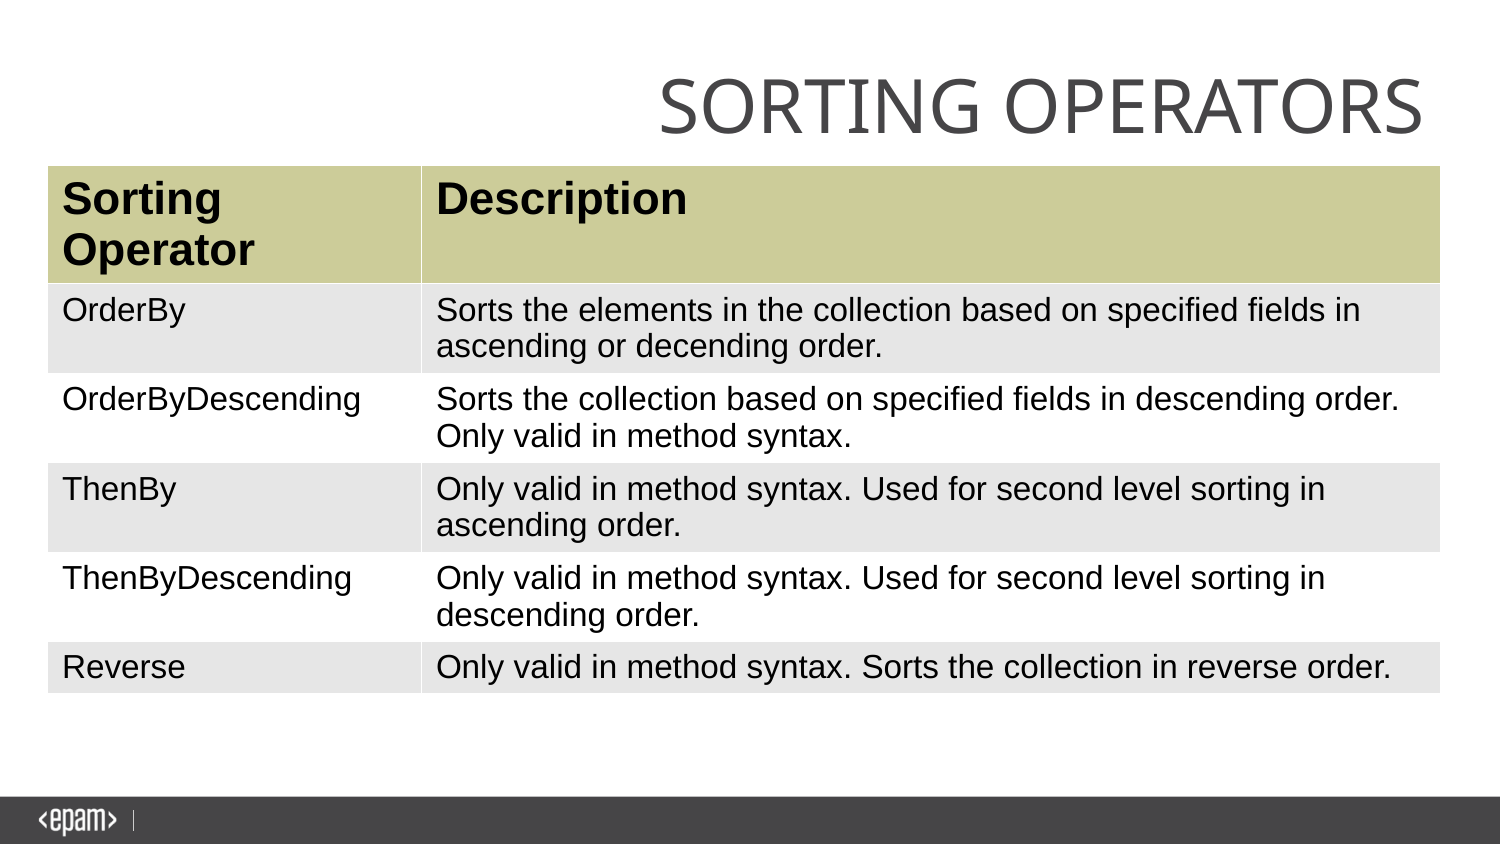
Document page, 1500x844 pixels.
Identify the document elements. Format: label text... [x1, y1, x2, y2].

table_cell Only valid in method syntax. Sorts the collection in reverse order. [422, 642, 1440, 693]
table_cell Sorts the collection based on specified fields in descending order. Only valid in method syntax. [422, 374, 1440, 462]
table_cell Reverse [48, 642, 421, 693]
table_cell OrderByDescending [48, 374, 421, 462]
title SORTING OPERATORS [75, 33, 1425, 165]
table_cell ThenByDescending [48, 553, 421, 641]
table_cell OrderBy [48, 284, 421, 373]
table_header Sorting Operator [48, 166, 421, 283]
table_cell Only valid in method syntax. Used for second level sorting in ascending order. [422, 463, 1440, 552]
table_cell ThenBy [48, 463, 421, 552]
table_cell Sorts the elements in the collection based on specified fields in ascending or decending order. [422, 284, 1440, 373]
table_header Description [422, 166, 1440, 283]
picture [38, 808, 117, 837]
table_cell Only valid in method syntax. Used for second level sorting in descending order. [422, 553, 1440, 641]
